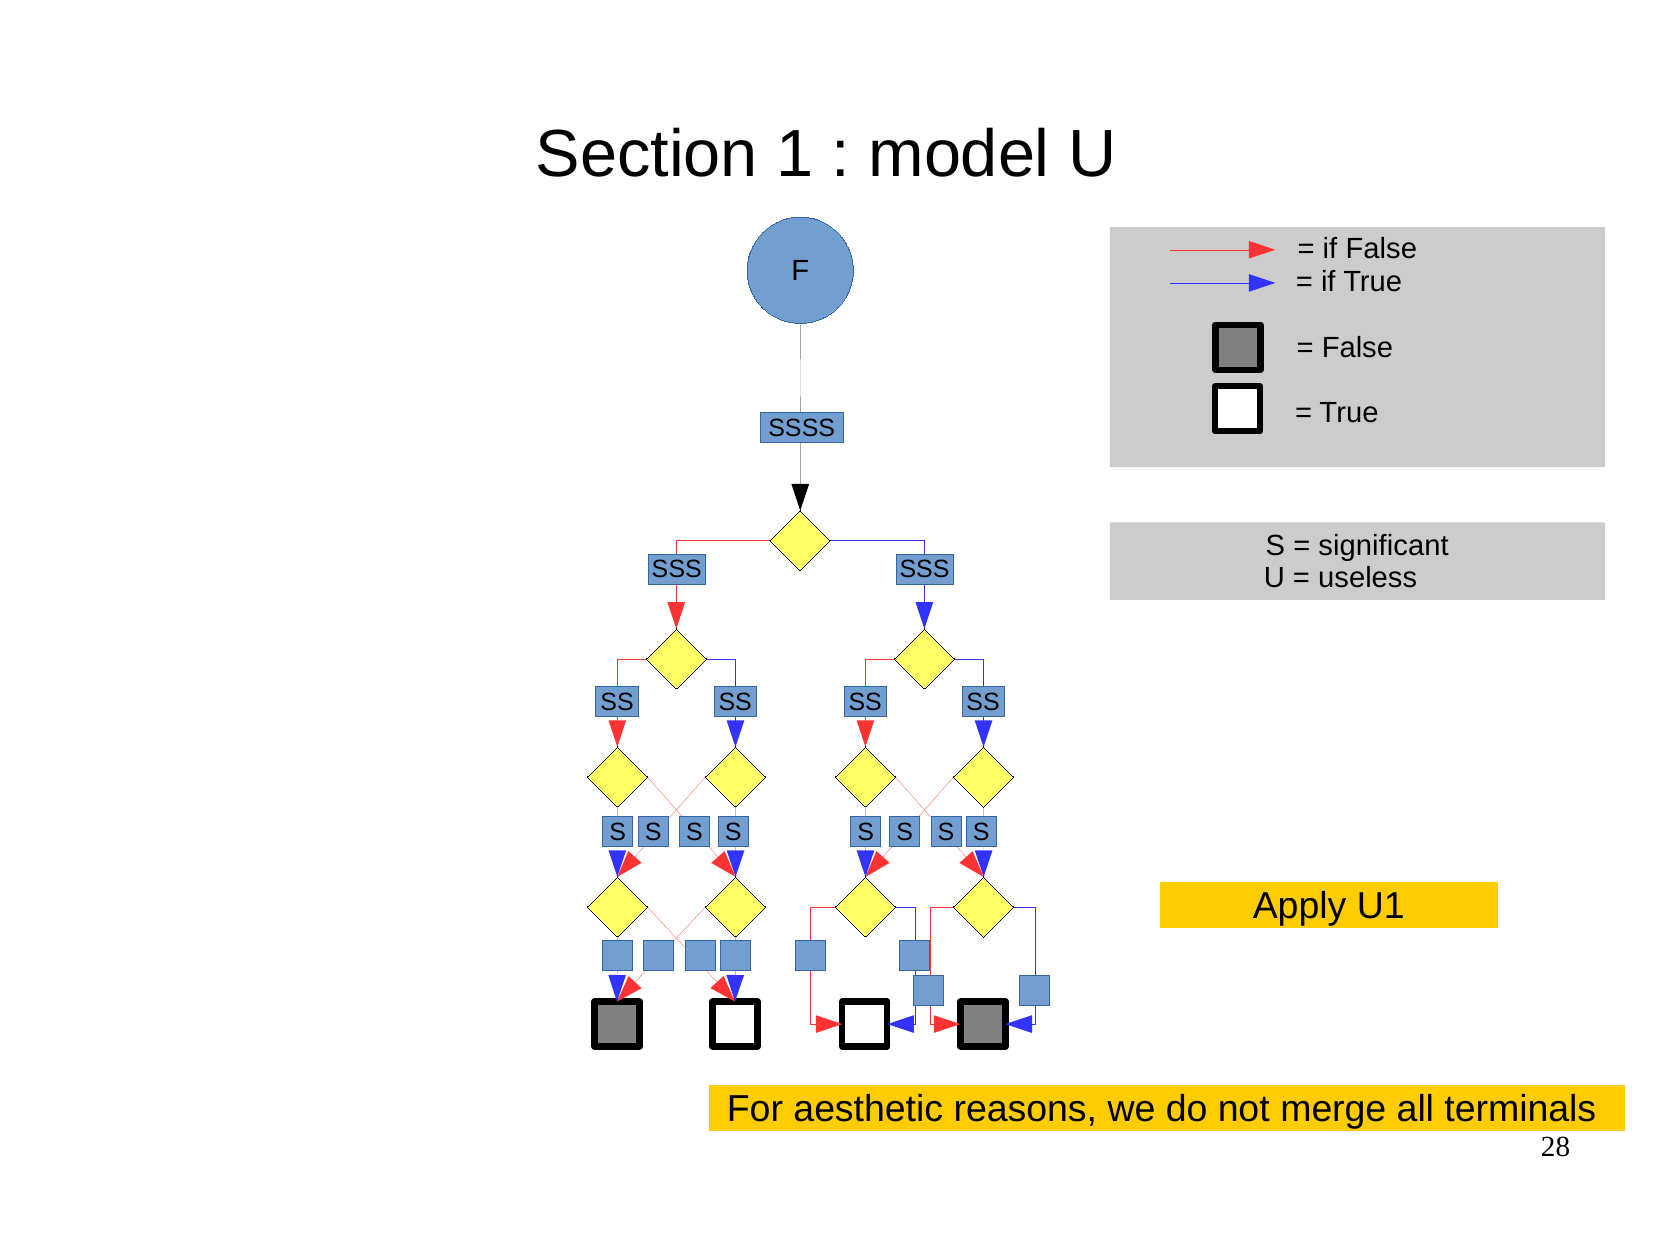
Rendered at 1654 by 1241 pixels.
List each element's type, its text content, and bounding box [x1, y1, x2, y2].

text_box S [638, 816, 669, 847]
text_box S [931, 816, 962, 847]
text_box [835, 746, 896, 807]
text_box [594, 1001, 640, 1047]
text_box [953, 876, 1014, 938]
text_box [894, 628, 955, 689]
text_box SSS [896, 554, 954, 585]
text_box [795, 940, 826, 971]
text_box [646, 628, 707, 689]
text_box [842, 1001, 888, 1047]
text_box [1215, 324, 1261, 370]
text_box [712, 1001, 758, 1047]
text_box [913, 975, 944, 1006]
text_box SS [714, 686, 757, 717]
text_box SS [595, 686, 639, 717]
text_box [835, 876, 896, 937]
text_box SSSS [760, 412, 844, 443]
text_box Apply U1 [1160, 882, 1498, 928]
text_box [705, 876, 766, 937]
text_box [587, 746, 648, 807]
text_box [587, 876, 648, 937]
text_box [685, 940, 716, 971]
text_box S [889, 816, 920, 847]
text_box S [850, 816, 881, 847]
text_box S [602, 816, 633, 847]
text_box S [718, 816, 749, 847]
text_box [953, 746, 1014, 808]
text_box [643, 940, 674, 971]
text_box SS [844, 686, 887, 717]
text_box S [966, 816, 997, 847]
text_box For aesthetic reasons, we do not merge all terminals [709, 1085, 1625, 1131]
text_box S = significant U = useless [1109, 522, 1605, 600]
text_box = if False = if True = False = True [1109, 227, 1605, 468]
text_box SSS [648, 554, 706, 585]
title Section 1 : model U [82, 49, 1571, 257]
text_box [899, 940, 930, 971]
text_box S [679, 816, 710, 847]
text_box SS [962, 686, 1005, 717]
text_box [705, 746, 766, 807]
text_box [1019, 975, 1050, 1006]
text_box [960, 1001, 1006, 1047]
text_box [602, 940, 633, 971]
text_box F [747, 257, 854, 324]
text_box [1215, 386, 1261, 432]
text_box [770, 510, 831, 571]
text_box [720, 940, 751, 971]
